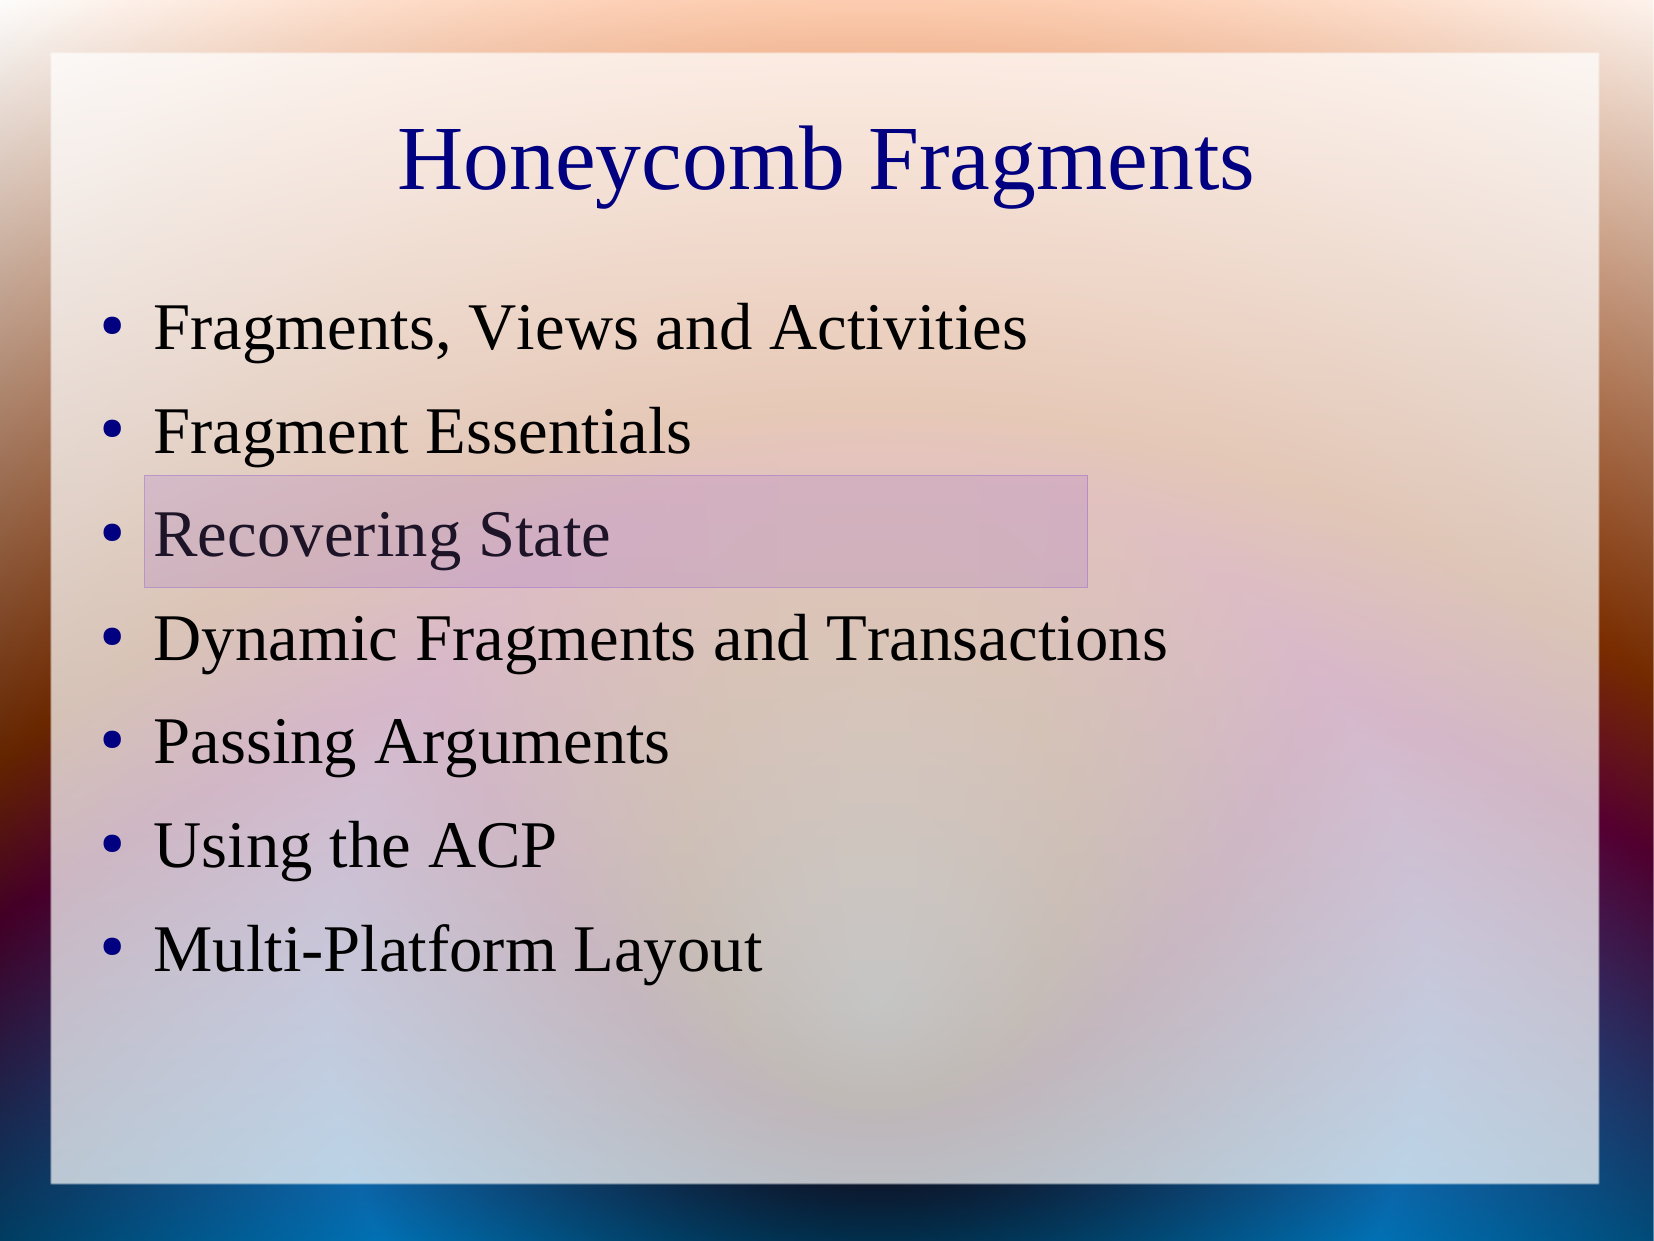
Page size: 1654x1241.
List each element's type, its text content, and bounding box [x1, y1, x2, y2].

title Honeycomb Fragments [82, 55, 1571, 263]
text_box [144, 475, 1088, 588]
list Fragments, Views and Activities Fragment Essentials Recovering State Dynamic Fragments and Transactions Passing Arguments Using the ACP Multi-Platform Layout [82, 290, 1571, 1034]
picture [0, 0, 1654, 1241]
